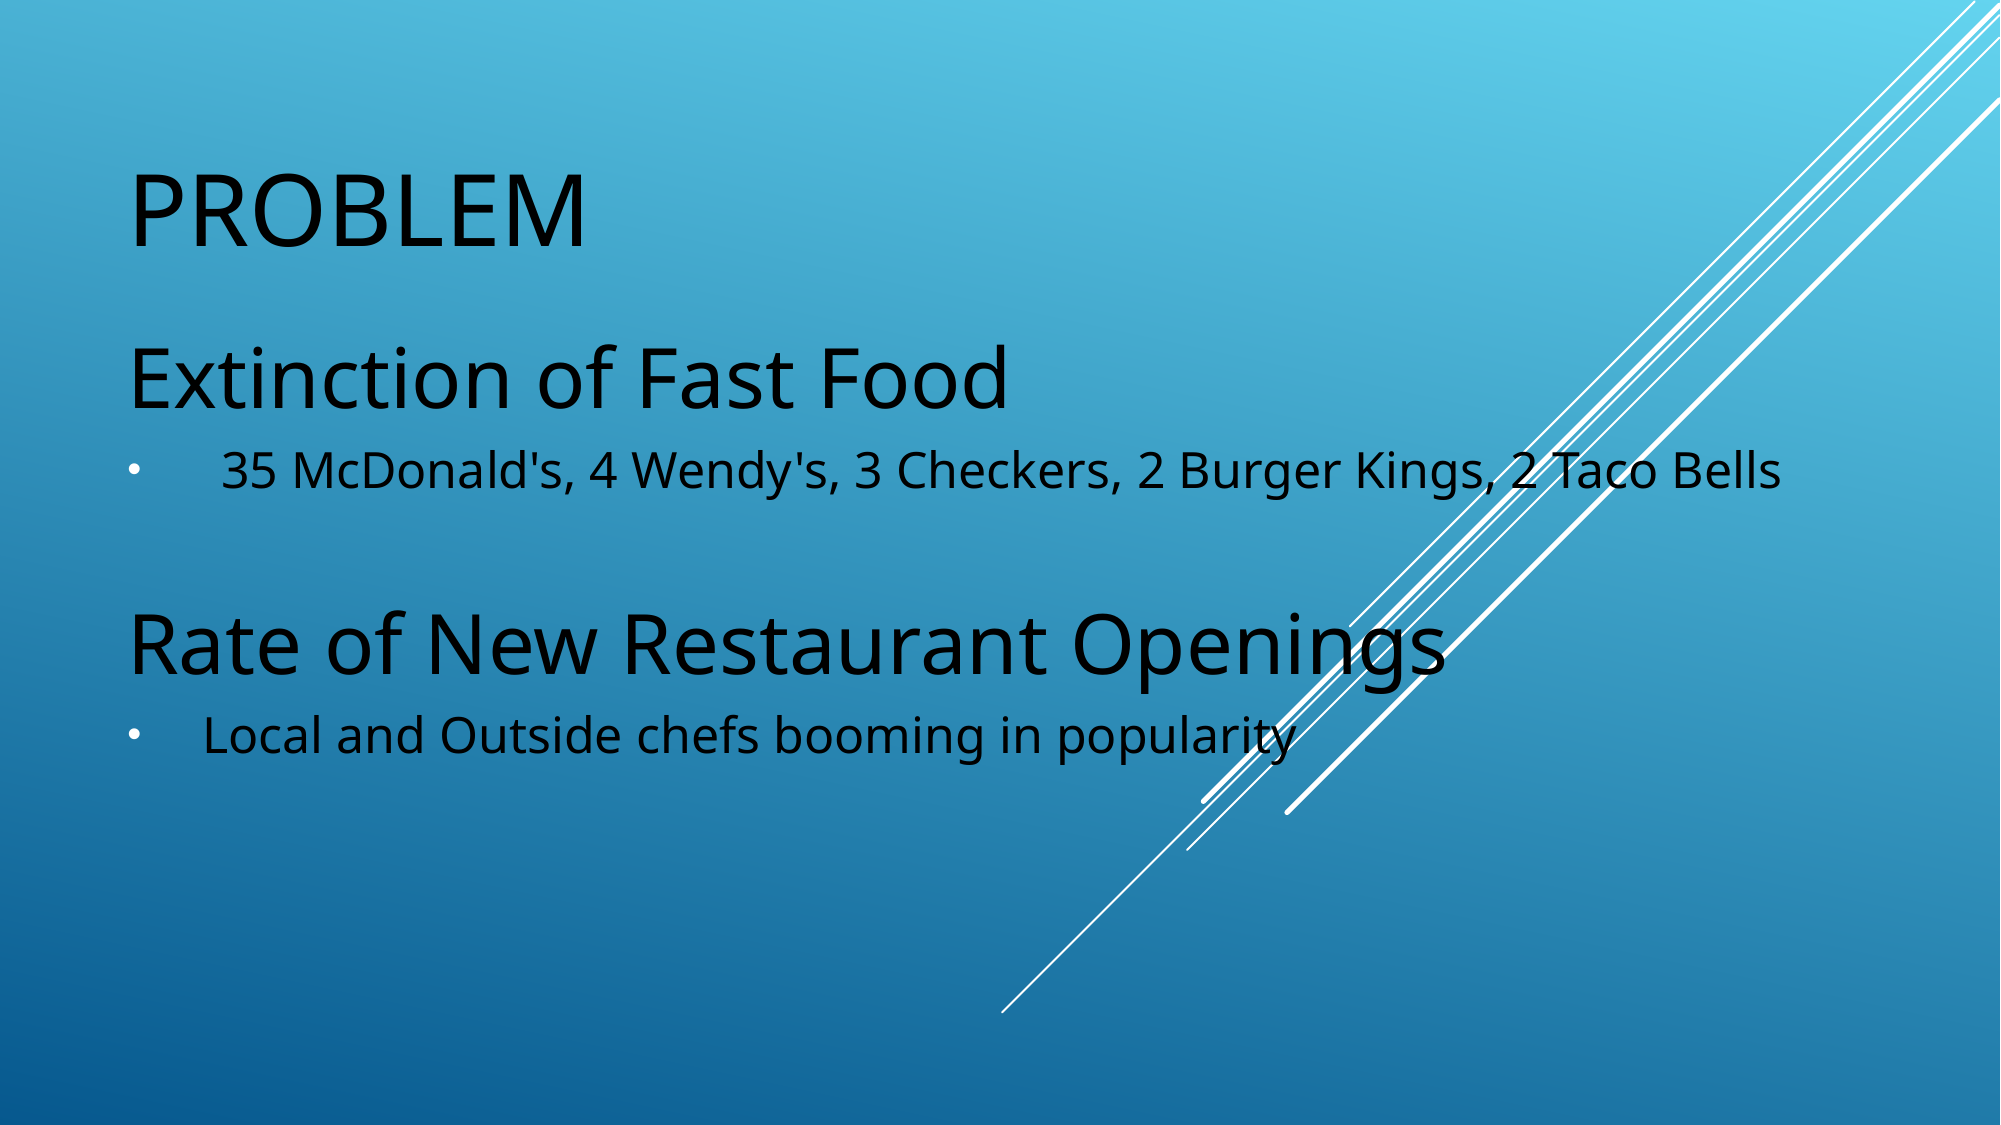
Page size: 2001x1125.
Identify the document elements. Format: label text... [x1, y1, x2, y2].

title Problem [112, 66, 1425, 275]
subtitle Extinction of Fast Food 35 McDonald's, 4 Wendy's, 3 Checkers, 2 Burger Kings, 2 Taco Bells Rate of New Restaurant Openings Local and Outside chefs booming in popularity [112, 318, 1879, 951]
